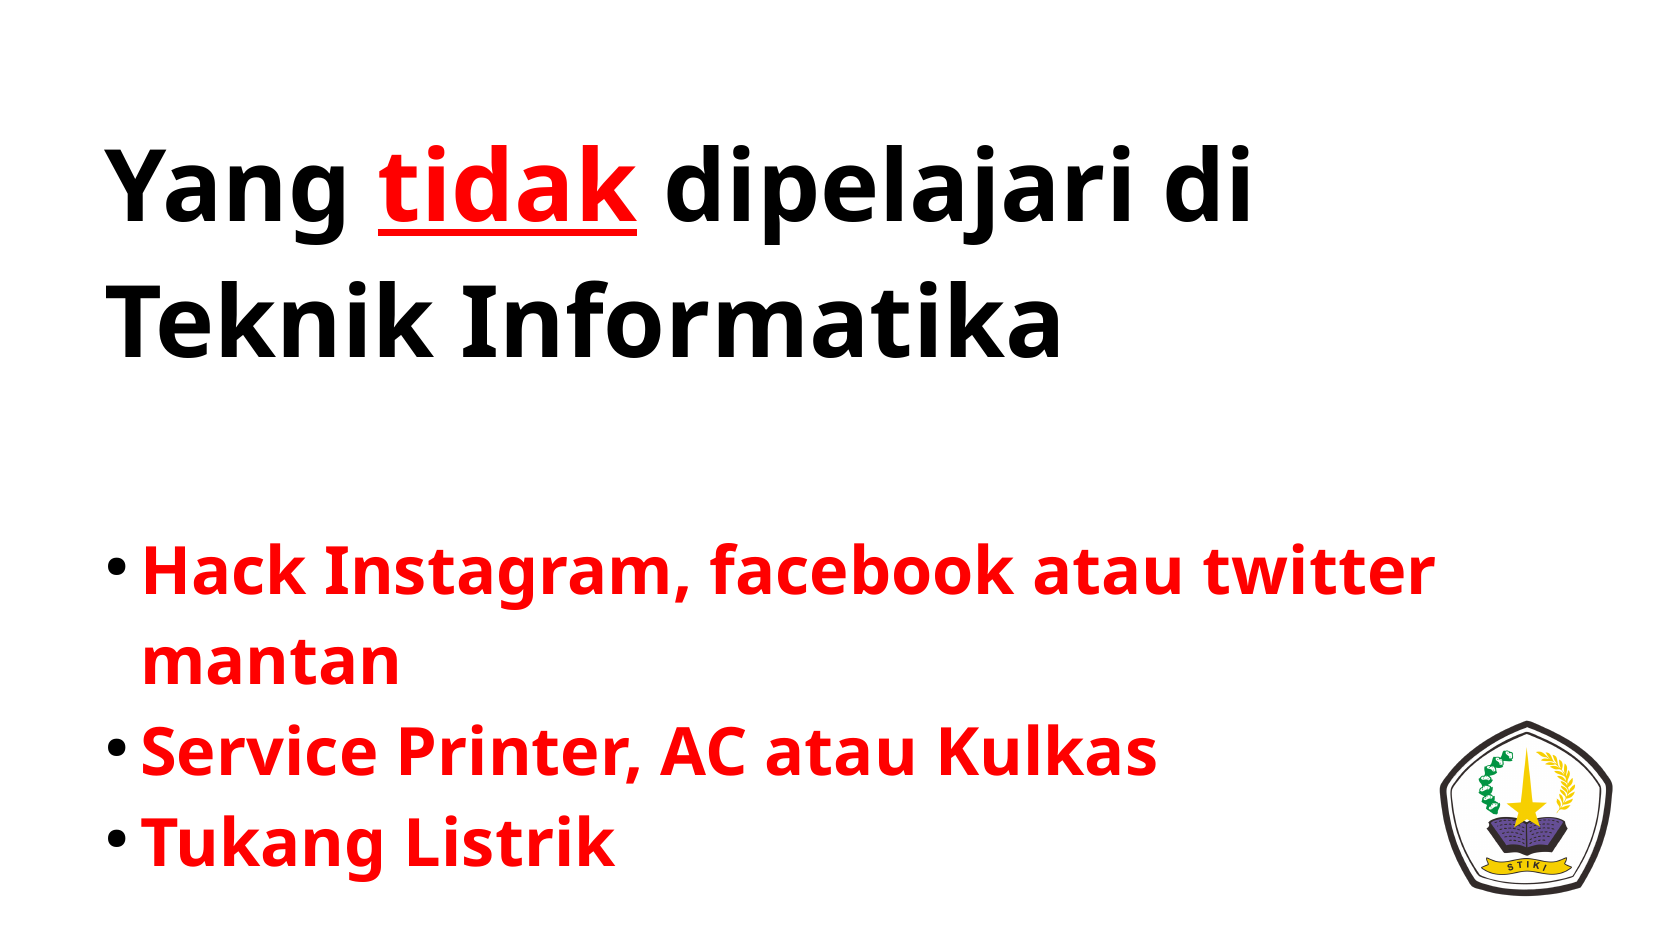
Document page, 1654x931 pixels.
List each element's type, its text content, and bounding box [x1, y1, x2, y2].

picture [1434, 718, 1621, 901]
text_box Yang tidak dipelajari di Teknik Informatika Hack Instagram, facebook atau twitter mantan Service Printer, AC atau Kulkas Tukang Listrik [90, 106, 1591, 876]
